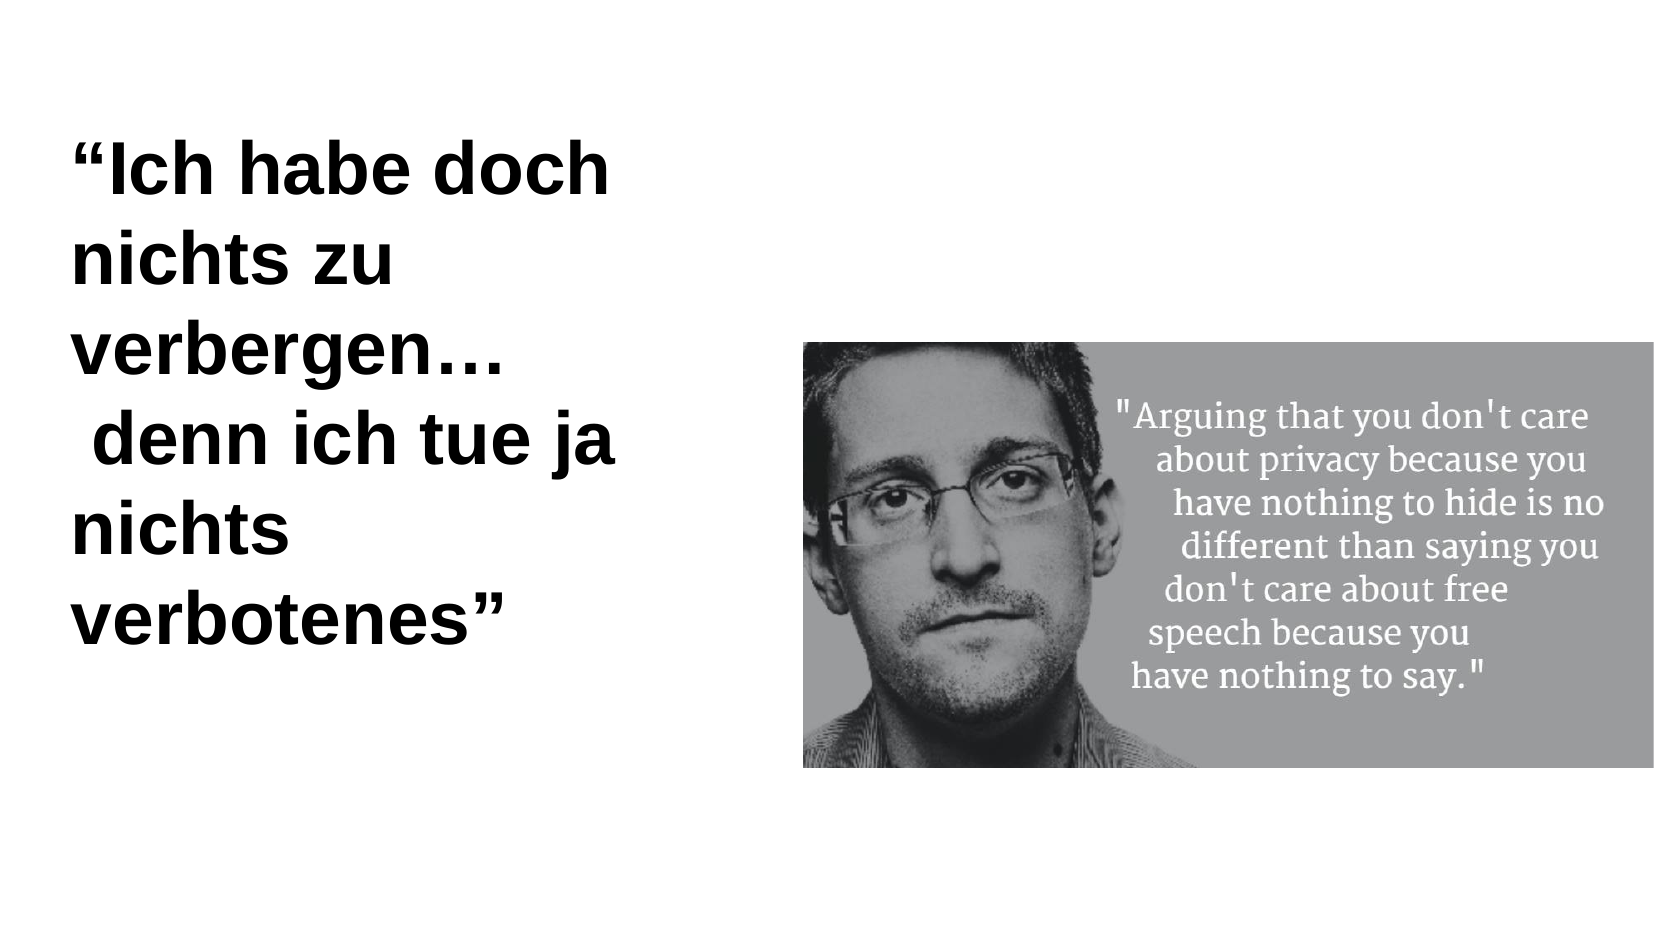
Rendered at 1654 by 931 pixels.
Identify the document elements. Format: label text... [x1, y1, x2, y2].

title “Ich habe doch nichts zu verbergen… denn ich tue ja nichts verbotenes” [70, 70, 745, 709]
picture [803, 342, 1654, 768]
